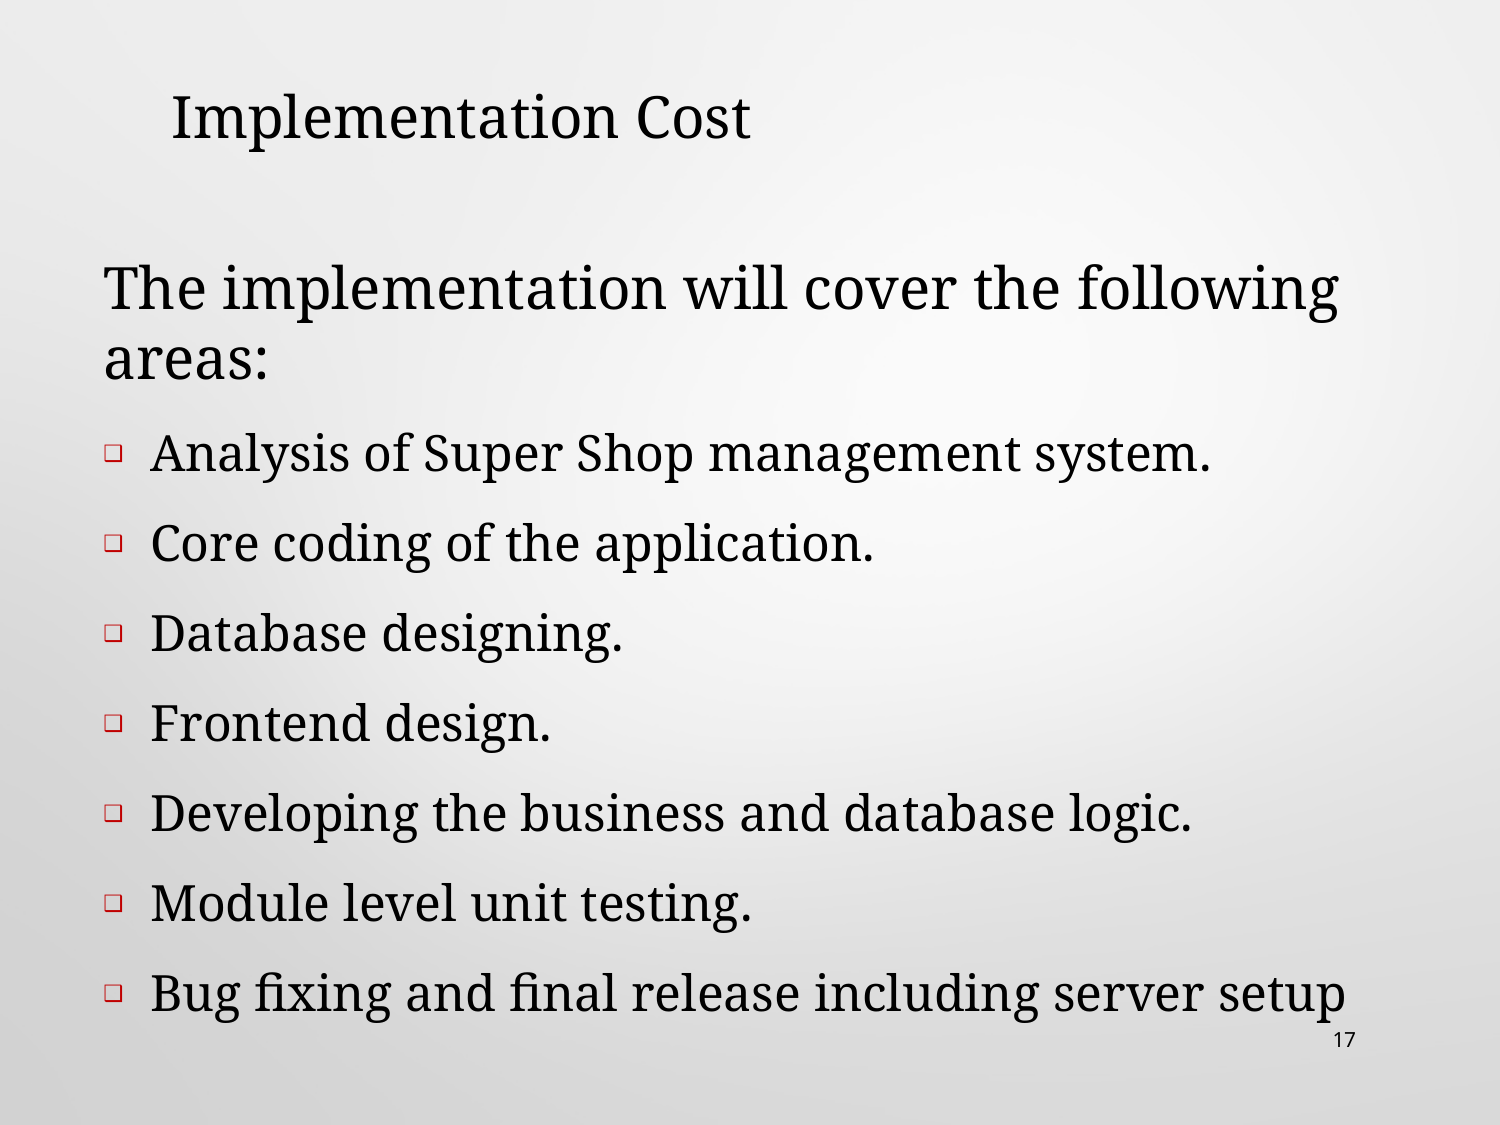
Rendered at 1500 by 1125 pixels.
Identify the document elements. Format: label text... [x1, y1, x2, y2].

text_box Implementation Cost [156, 53, 1413, 177]
slide_number 17 [1317, 985, 1458, 1096]
text_box The implementation will cover the following areas: Analysis of Super Shop management system. Core coding of the application. Database designing. Frontend design. Developing the business and database logic. Module level unit testing. Bug fixing and final release including server setup [88, 244, 1412, 967]
